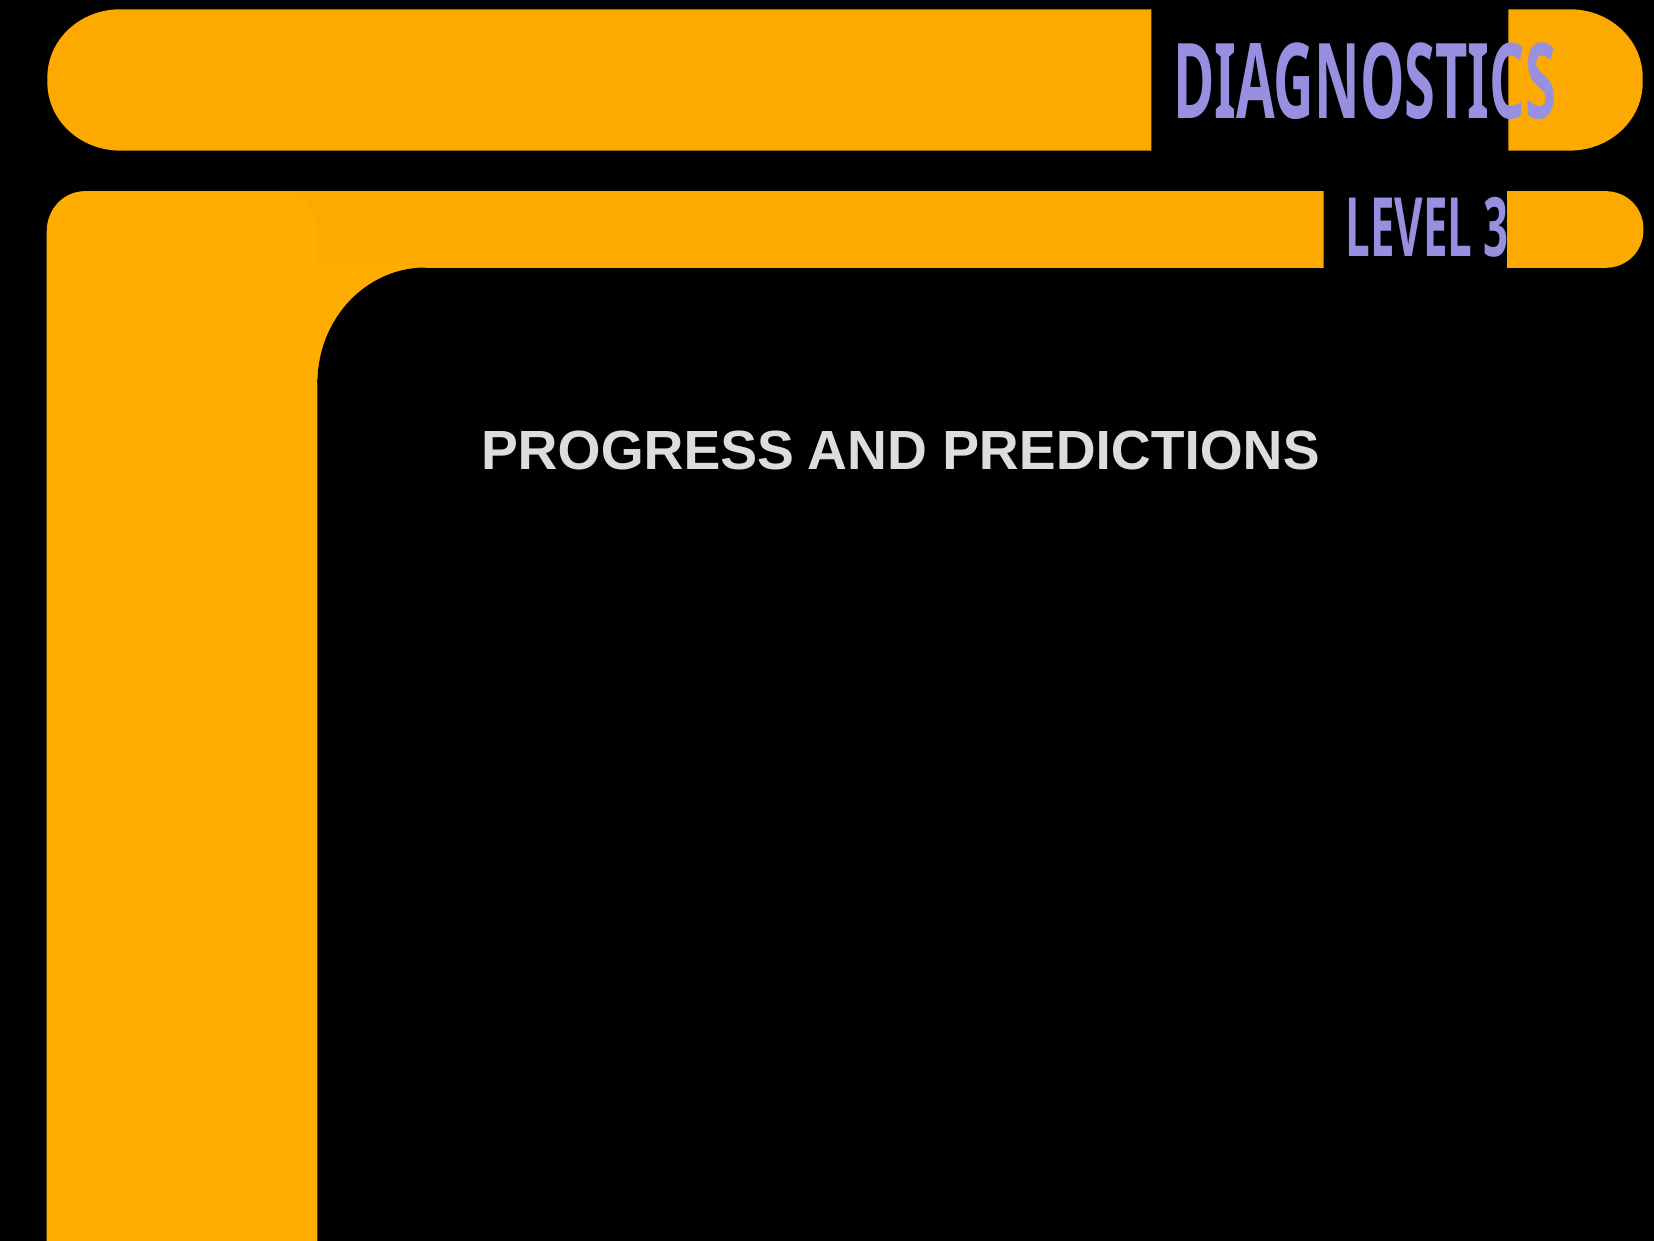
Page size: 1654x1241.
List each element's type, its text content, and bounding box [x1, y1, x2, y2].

list PROGRESS AND PREDICTIONS [410, 419, 1417, 1171]
picture [0, 0, 1654, 1241]
